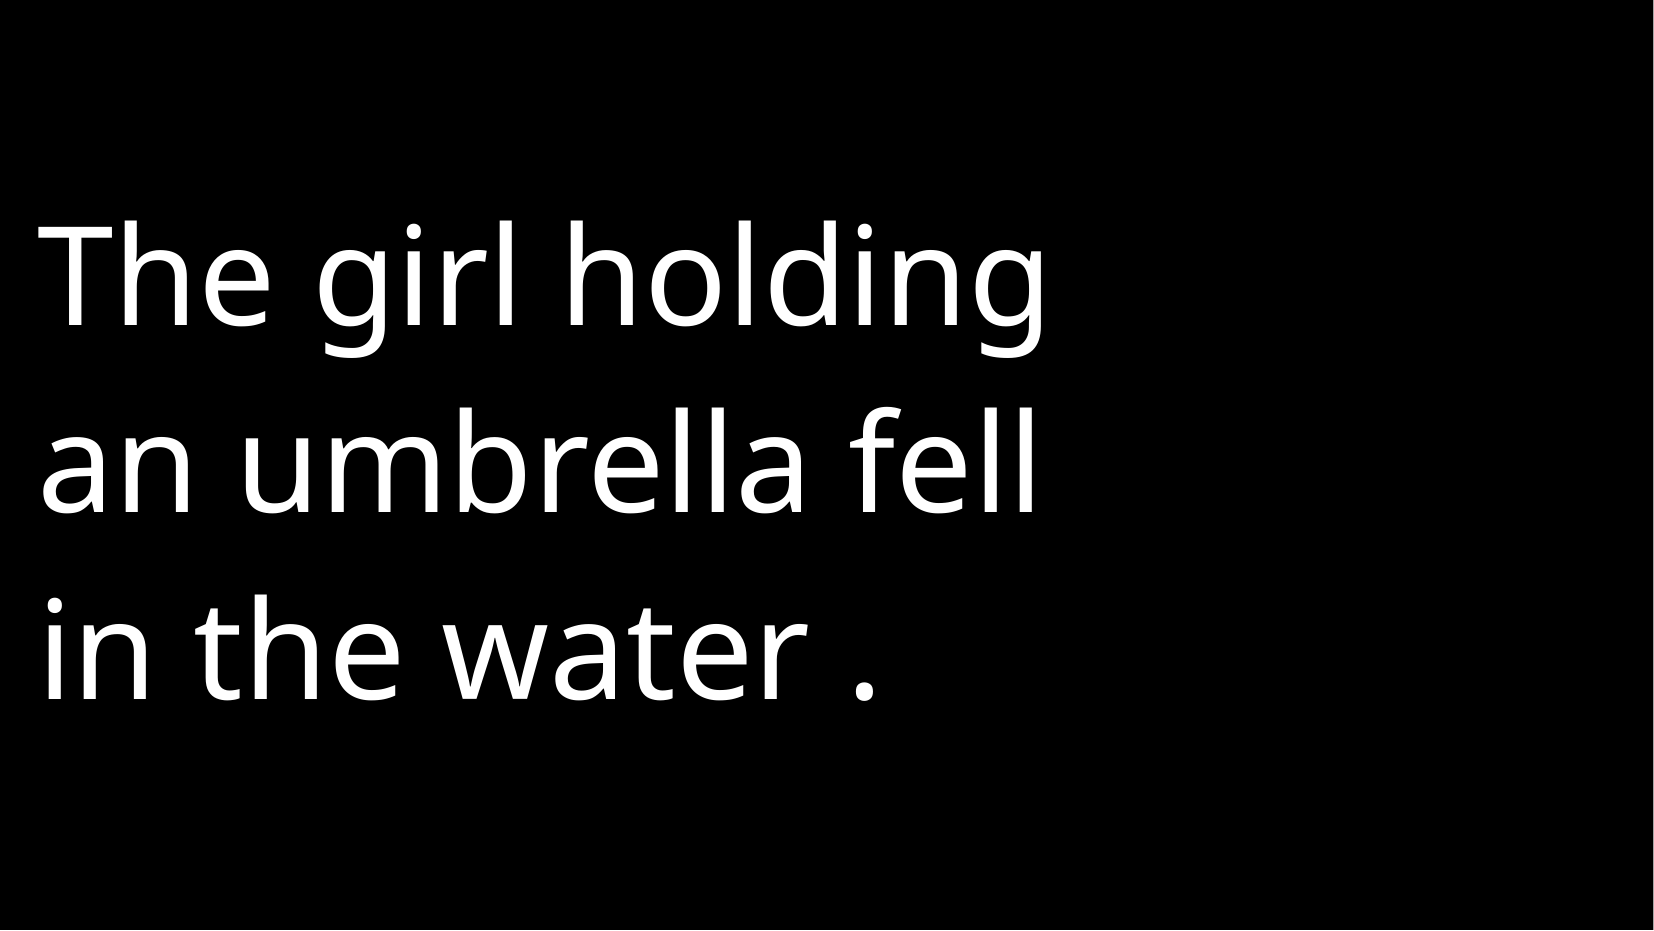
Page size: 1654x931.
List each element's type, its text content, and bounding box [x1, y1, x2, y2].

title The girl holding an umbrella fell in the water . [37, 19, 1612, 900]
